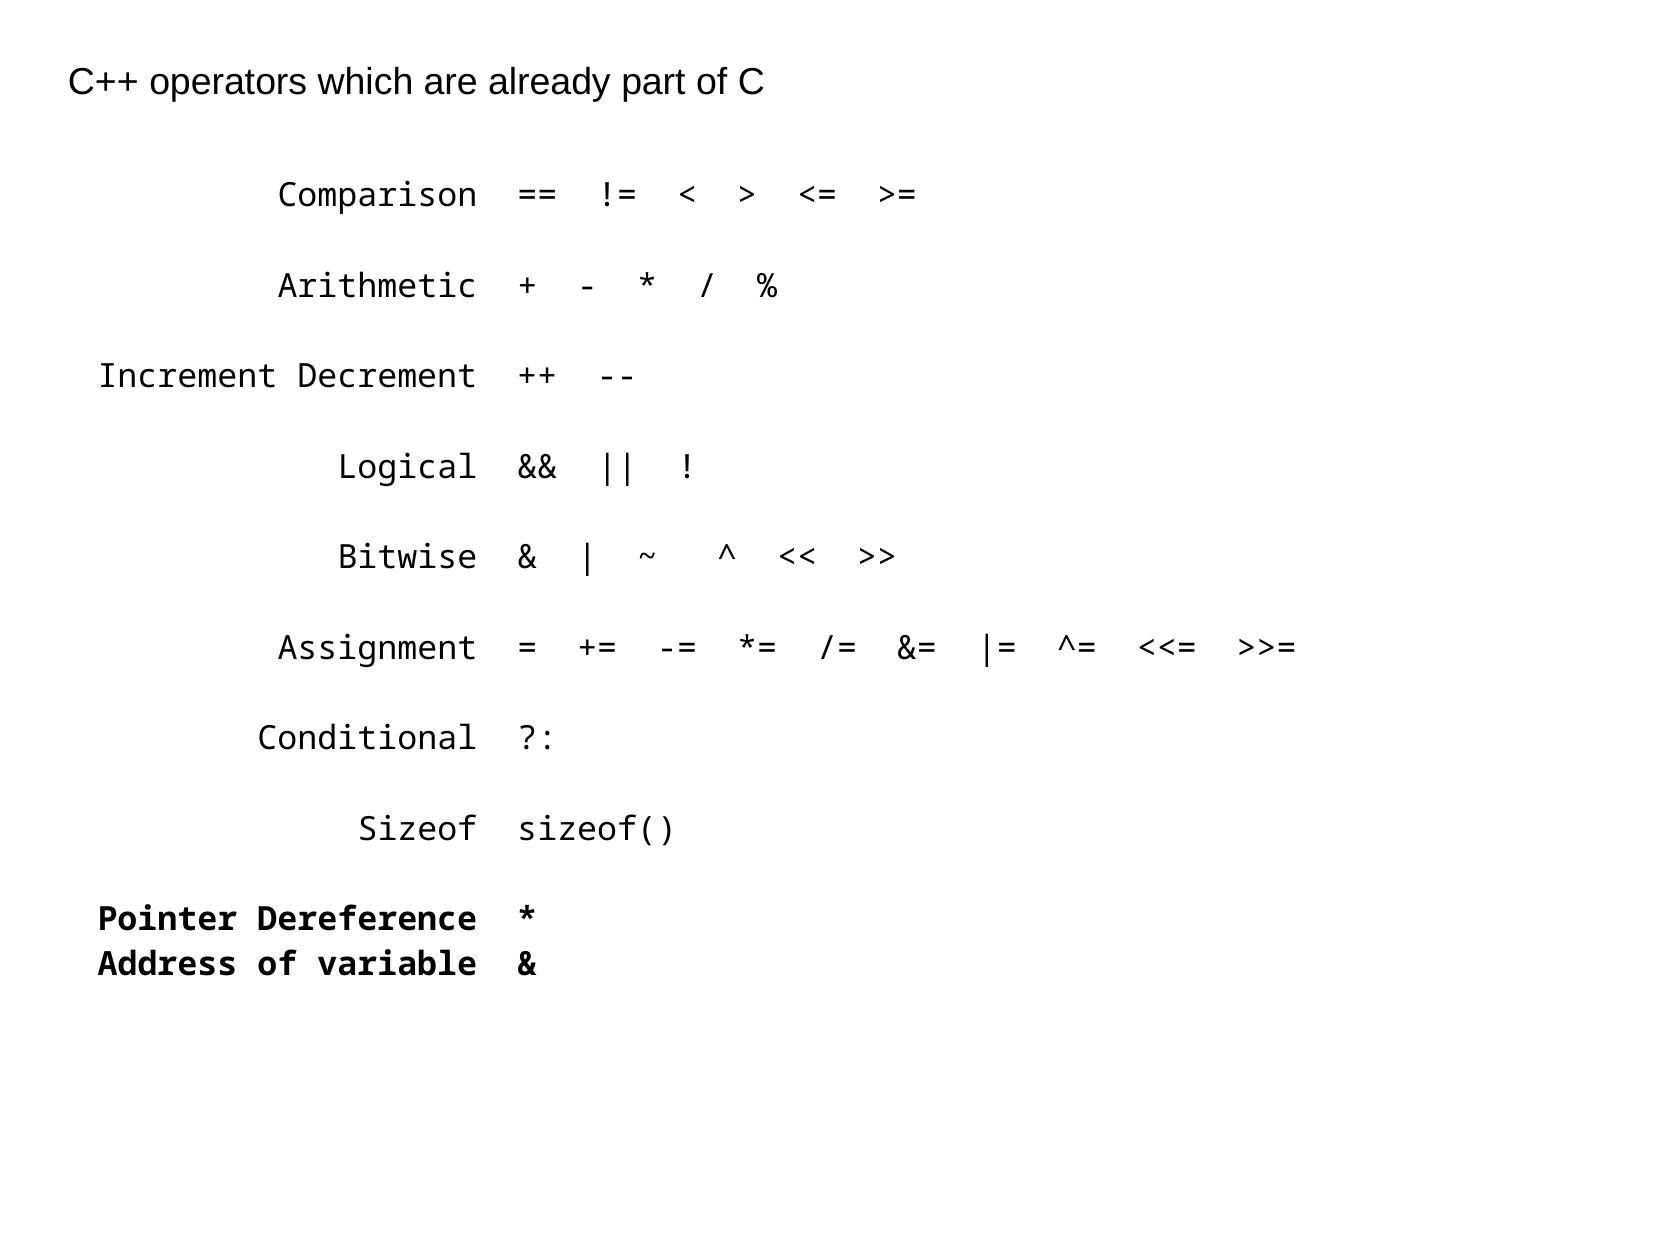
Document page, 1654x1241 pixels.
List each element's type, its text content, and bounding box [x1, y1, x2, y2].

text_box C++ operators which are already part of C [53, 53, 781, 110]
text_box Comparison == != < > <= >= Arithmetic + - * / % Increment Decrement ++ -- Logical && || ! Bitwise & | ~ ^ << >> Assignment = += -= *= /= &= |= ^= <<= >>= Conditional ?: Sizeof sizeof() Pointer Dereference * Address of variable & [82, 163, 1313, 879]
